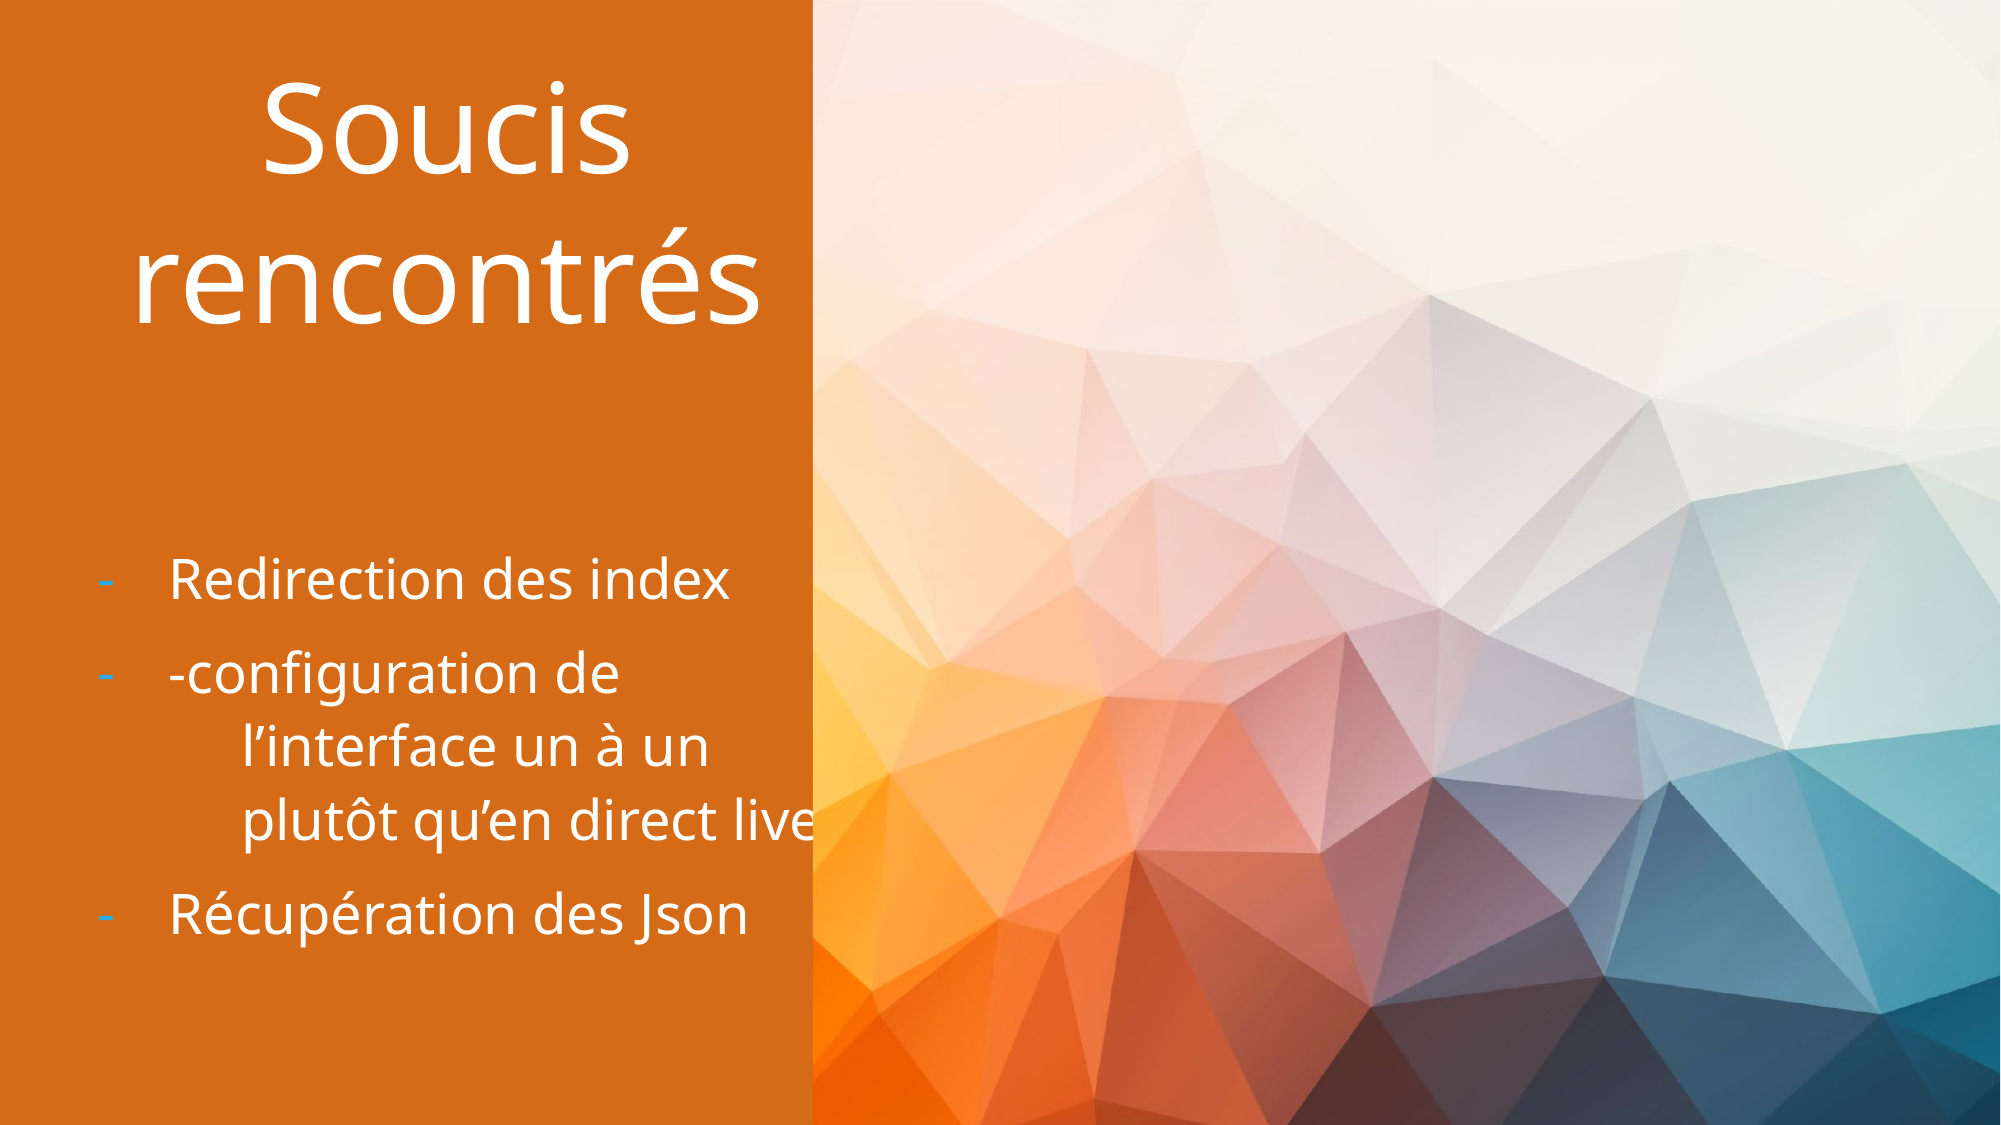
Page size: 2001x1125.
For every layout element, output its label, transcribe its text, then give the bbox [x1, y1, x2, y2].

text_box [0, 0, 812, 1125]
picture [812, 0, 2000, 1125]
subtitle Redirection des index -configuration de l’interface un à un plutôt qu’en direct live Récupération des Json [82, 529, 812, 1008]
title Soucis rencontrés [9, 23, 812, 357]
